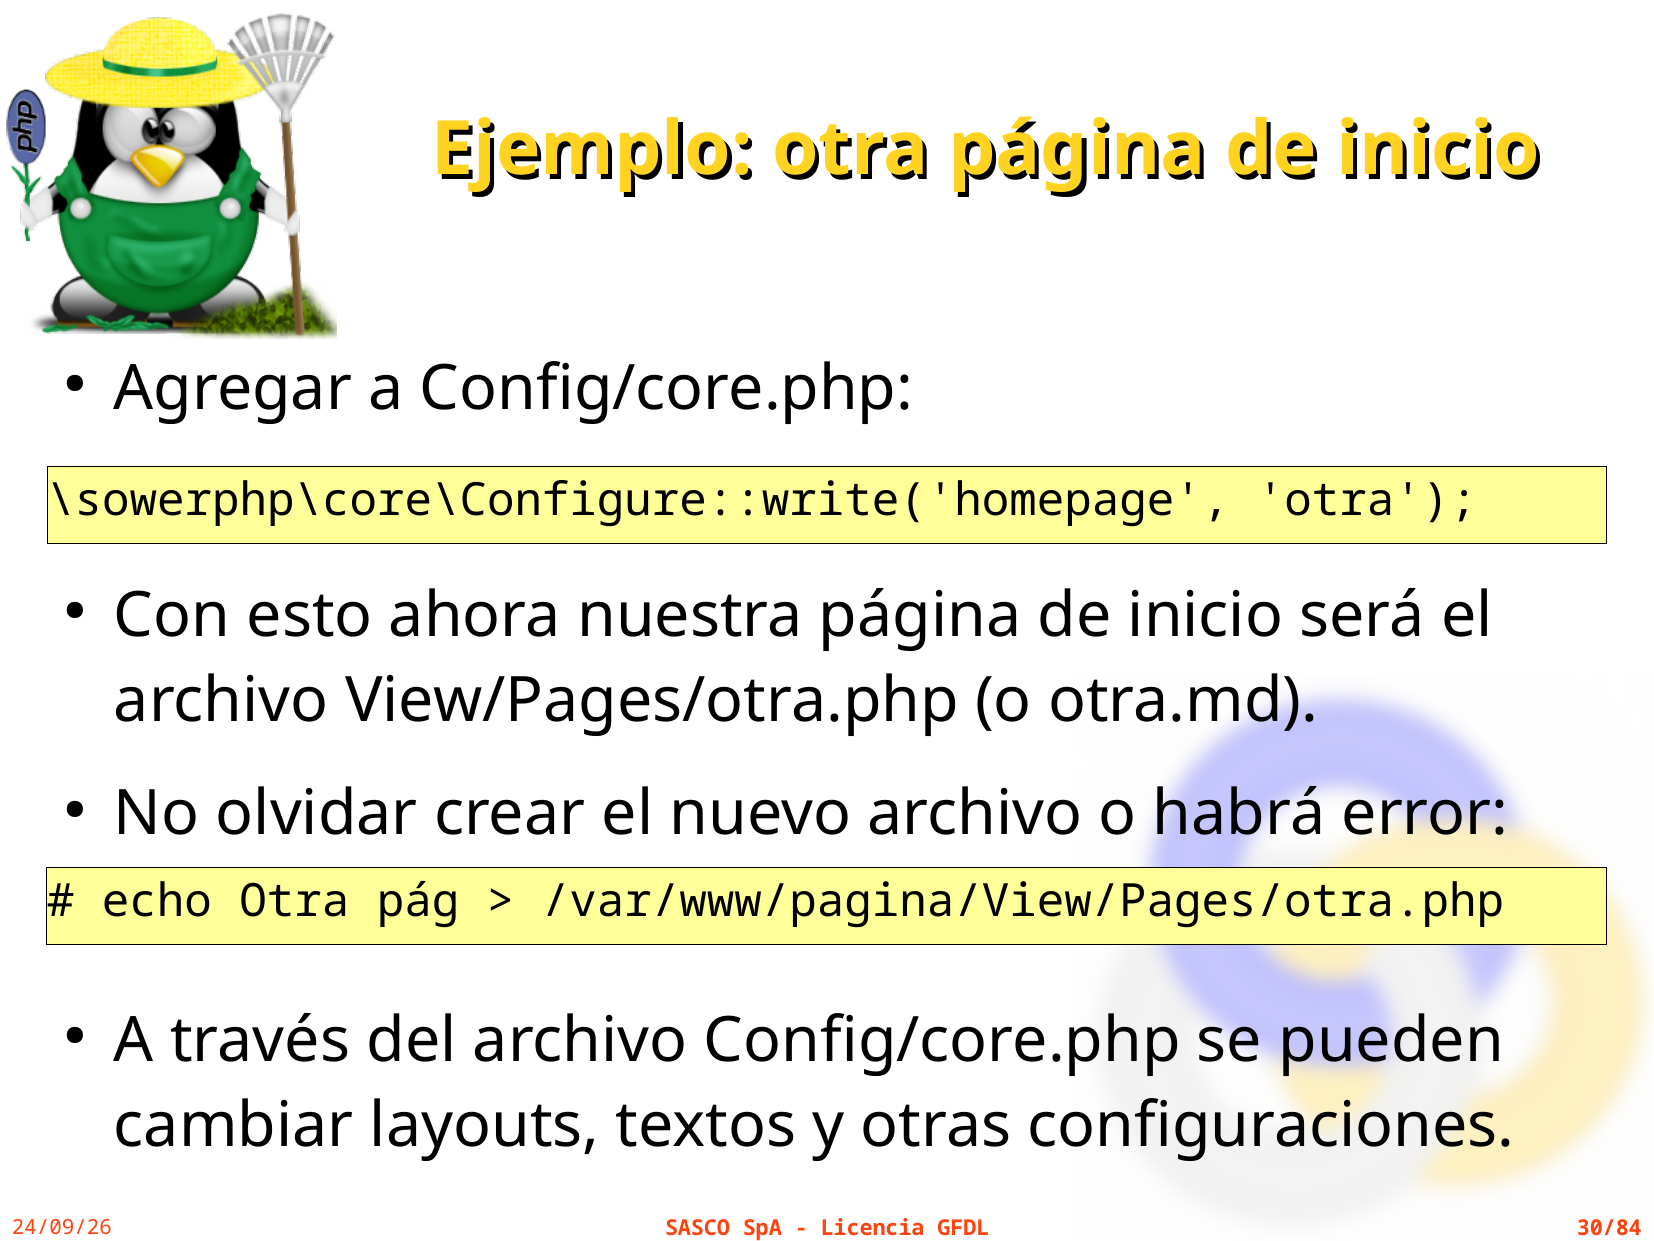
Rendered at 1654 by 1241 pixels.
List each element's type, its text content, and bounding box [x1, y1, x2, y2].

list Agregar a Config/core.php: Con esto ahora nuestra página de inicio será el archivo View/Pages/otra.php (o otra.md). No olvidar crear el nuevo archivo o habrá error: A través del archivo Config/core.php se pueden cambiar layouts, textos y otras configuraciones. [47, 544, 1607, 867]
list # echo Otra pág > /var/www/pagina/View/Pages/otra.php [46, 867, 1607, 945]
list \sowerphp\core\Configure::write('homepage', 'otra'); [47, 466, 1607, 544]
title Ejemplo: otra página de inicio [366, 35, 1607, 257]
picture [4, 5, 337, 339]
picture [1074, 657, 1654, 1241]
list Agregar a Config/core.php: Con esto ahora nuestra página de inicio será el archivo View/Pages/otra.php (o otra.md). No olvidar crear el nuevo archivo o habrá error: A través del archivo Config/core.php se pueden cambiar layouts, textos y otras configuraciones. [47, 945, 1607, 1182]
list Agregar a Config/core.php: Con esto ahora nuestra página de inicio será el archivo View/Pages/otra.php (o otra.md). No olvidar crear el nuevo archivo o habrá error: A través del archivo Config/core.php se pueden cambiar layouts, textos y otras configuraciones. [47, 342, 1607, 466]
